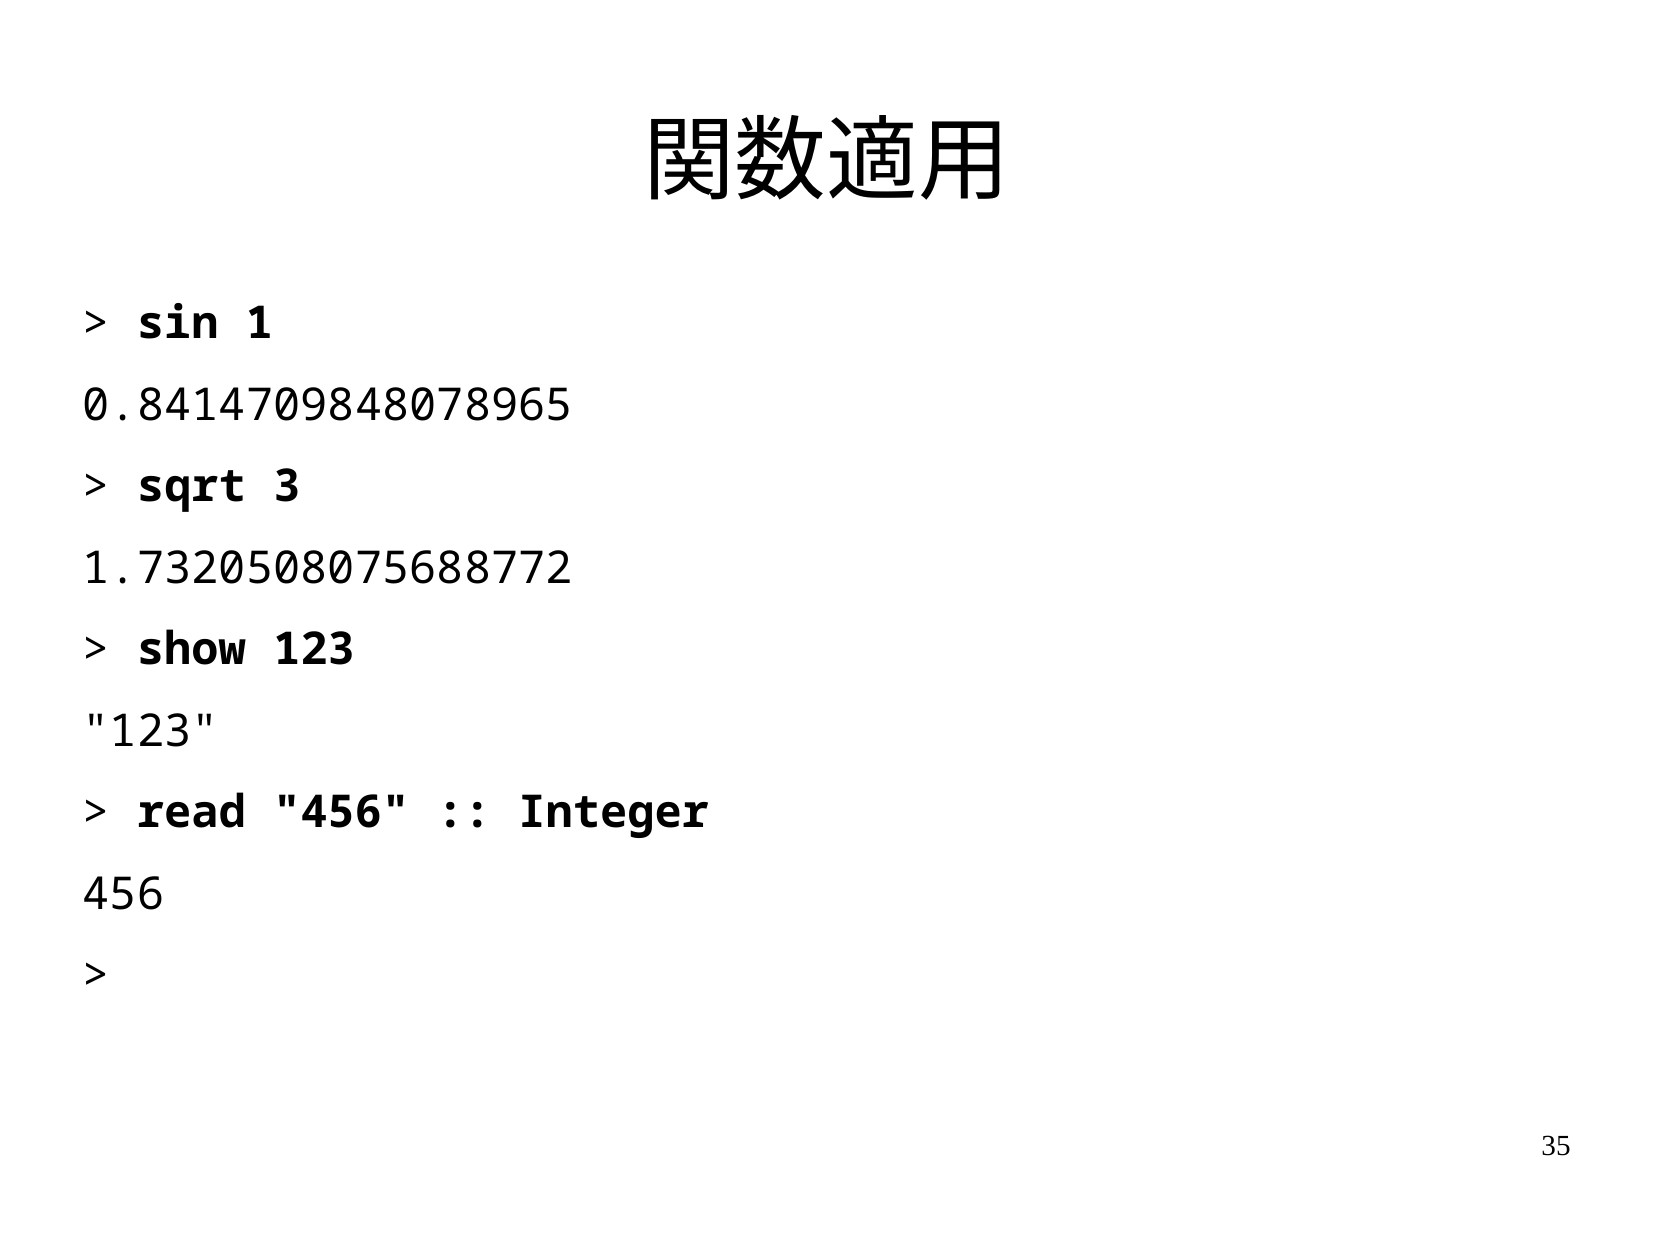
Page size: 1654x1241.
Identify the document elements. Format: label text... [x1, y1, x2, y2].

title 関数適用 [82, 49, 1571, 257]
list > sin 1 0.8414709848078965 > sqrt 3 1.7320508075688772 > show 123 "123" > read "456" :: Integer 456 > [82, 290, 1571, 1010]
